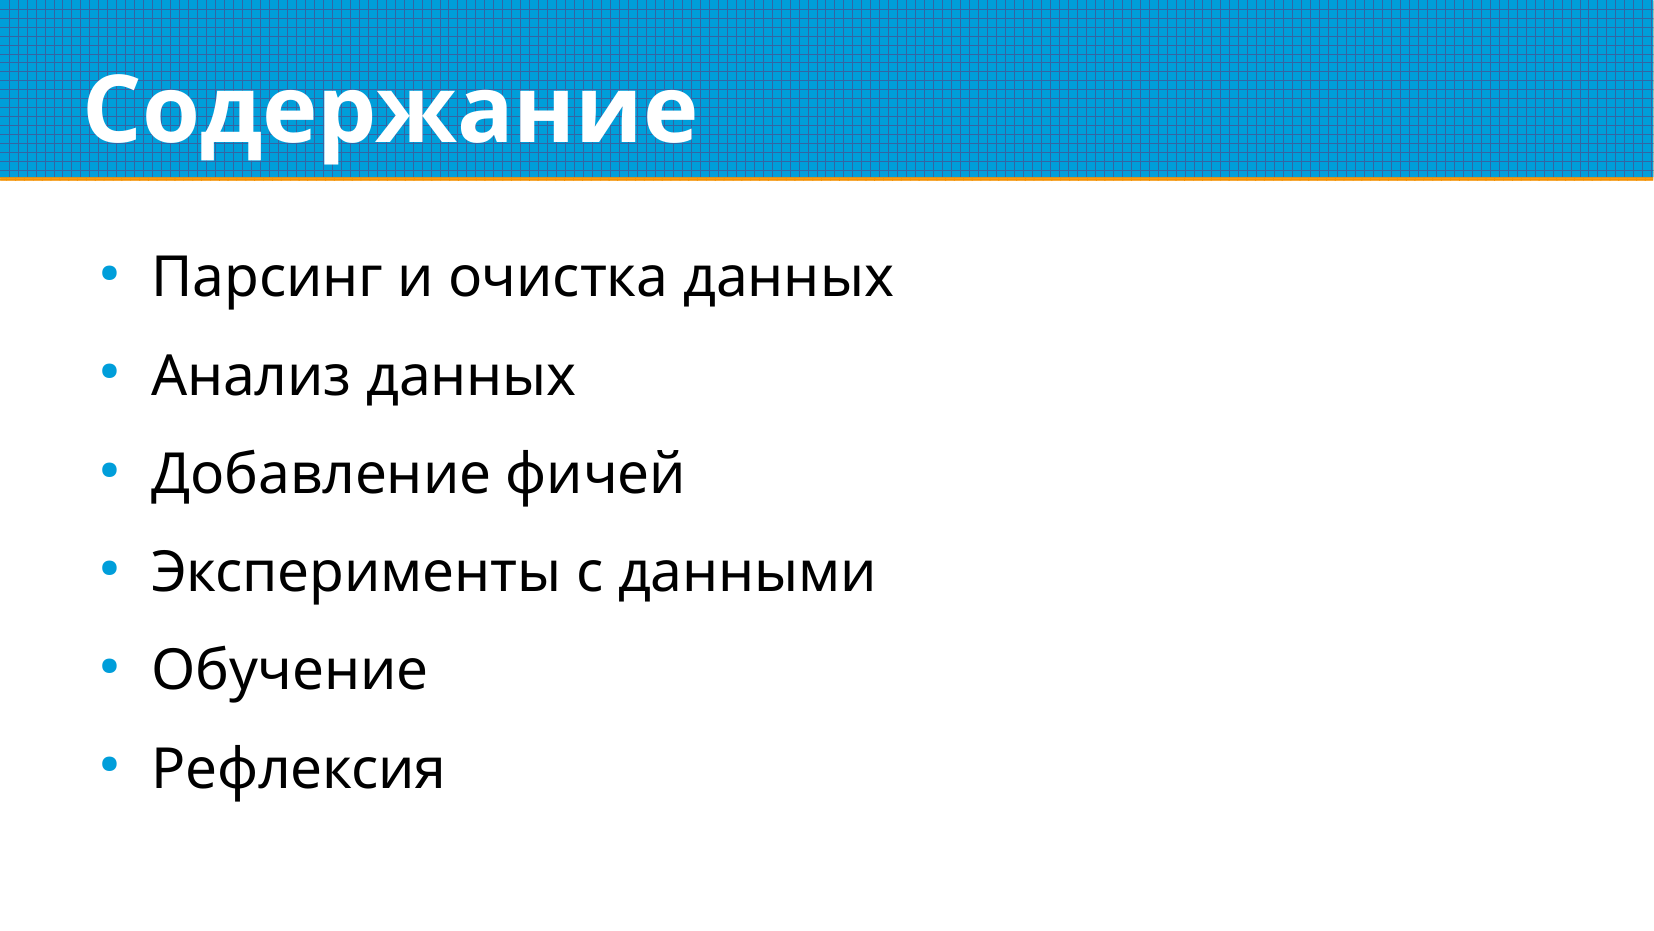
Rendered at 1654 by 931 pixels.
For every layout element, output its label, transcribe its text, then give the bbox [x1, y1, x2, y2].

list Парсинг и очистка данных Анализ данных Добавление фичей Эксперименты с данными Обучение Рефлексия [82, 236, 1563, 811]
title Содержание [82, 14, 1571, 171]
